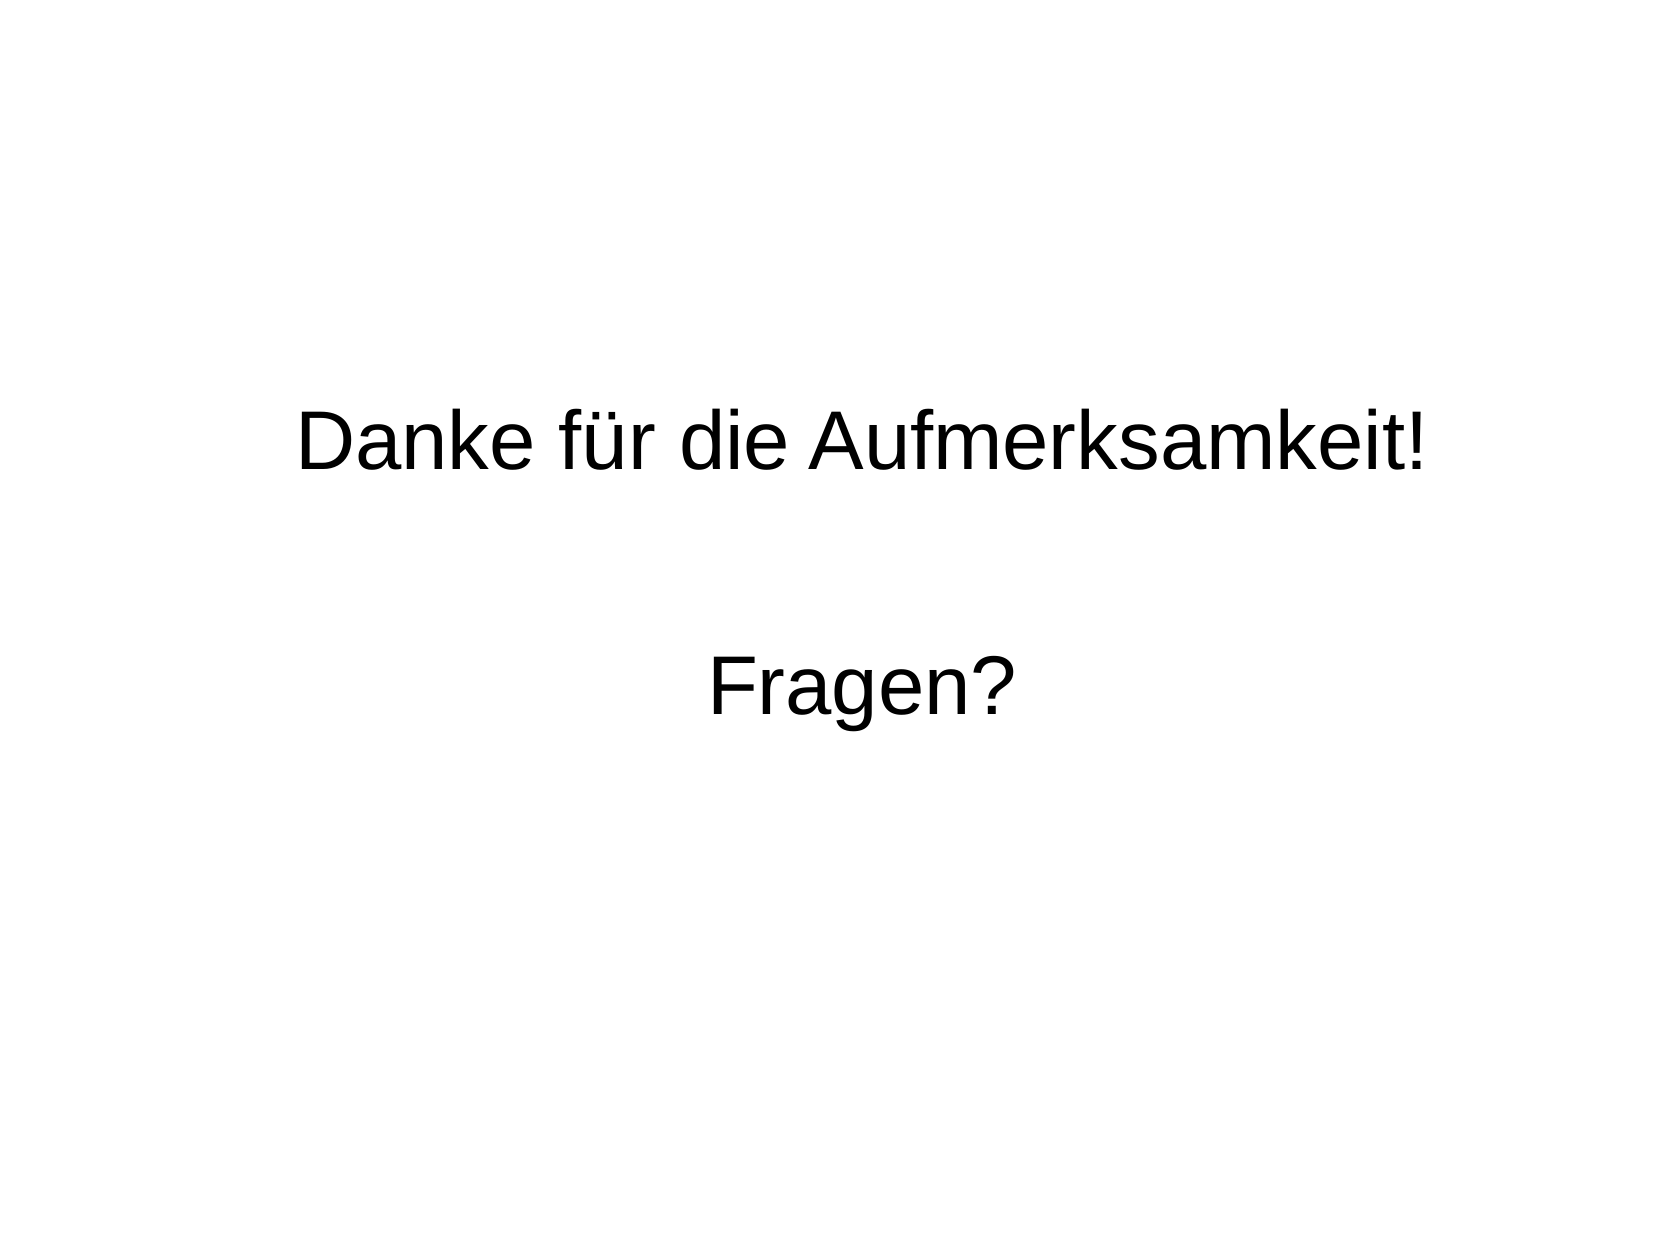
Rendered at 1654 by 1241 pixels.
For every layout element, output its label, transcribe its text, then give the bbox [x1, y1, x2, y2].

list Danke für die Aufmerksamkeit! Fragen? [82, 290, 1571, 1109]
